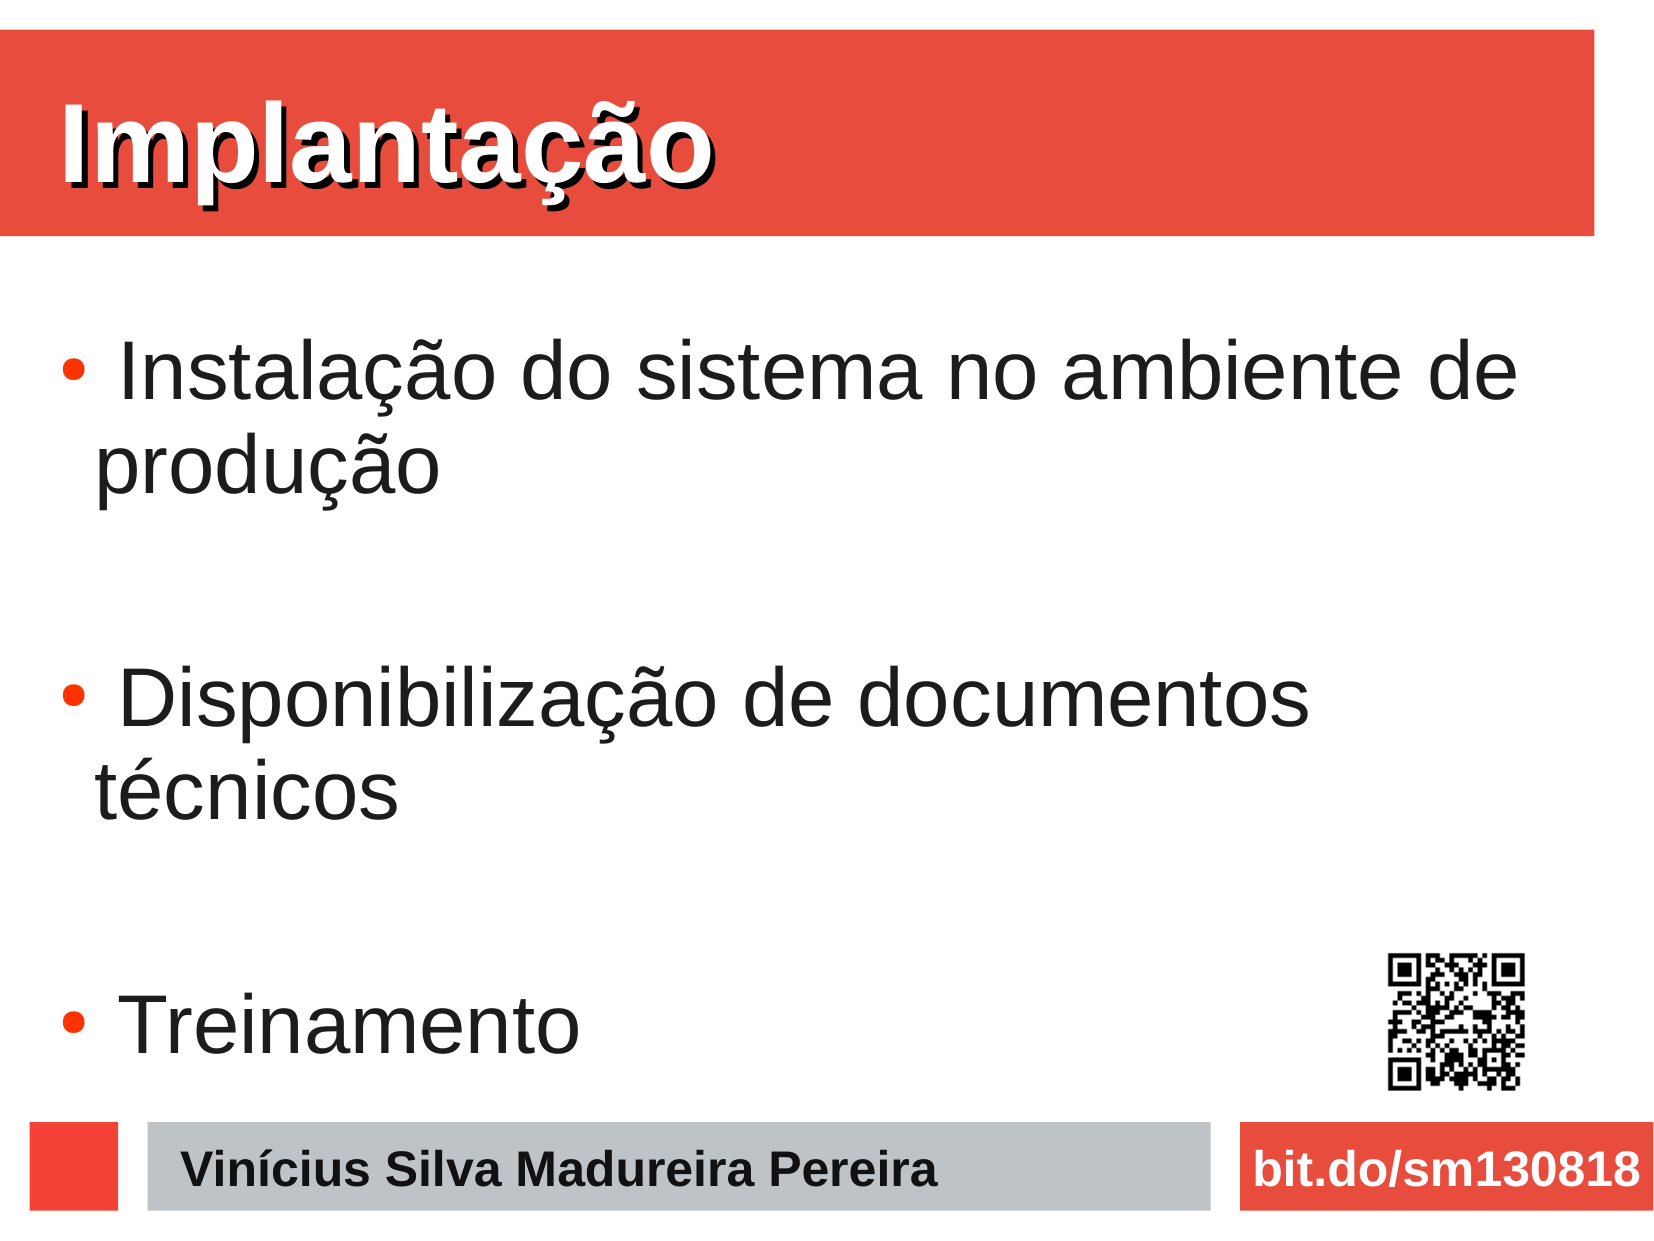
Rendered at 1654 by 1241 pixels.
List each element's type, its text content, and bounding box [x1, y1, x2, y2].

text_box bit.do/sm130818 [1228, 1133, 1654, 1205]
text_box Vinícius Silva Madureira Pereira [165, 1133, 1170, 1205]
title Implantação [59, 59, 1595, 207]
list Instalação do sistema no ambiente de produção Disponibilização de documentos técnicos Treinamento [59, 324, 1565, 1093]
picture [1379, 944, 1536, 1102]
